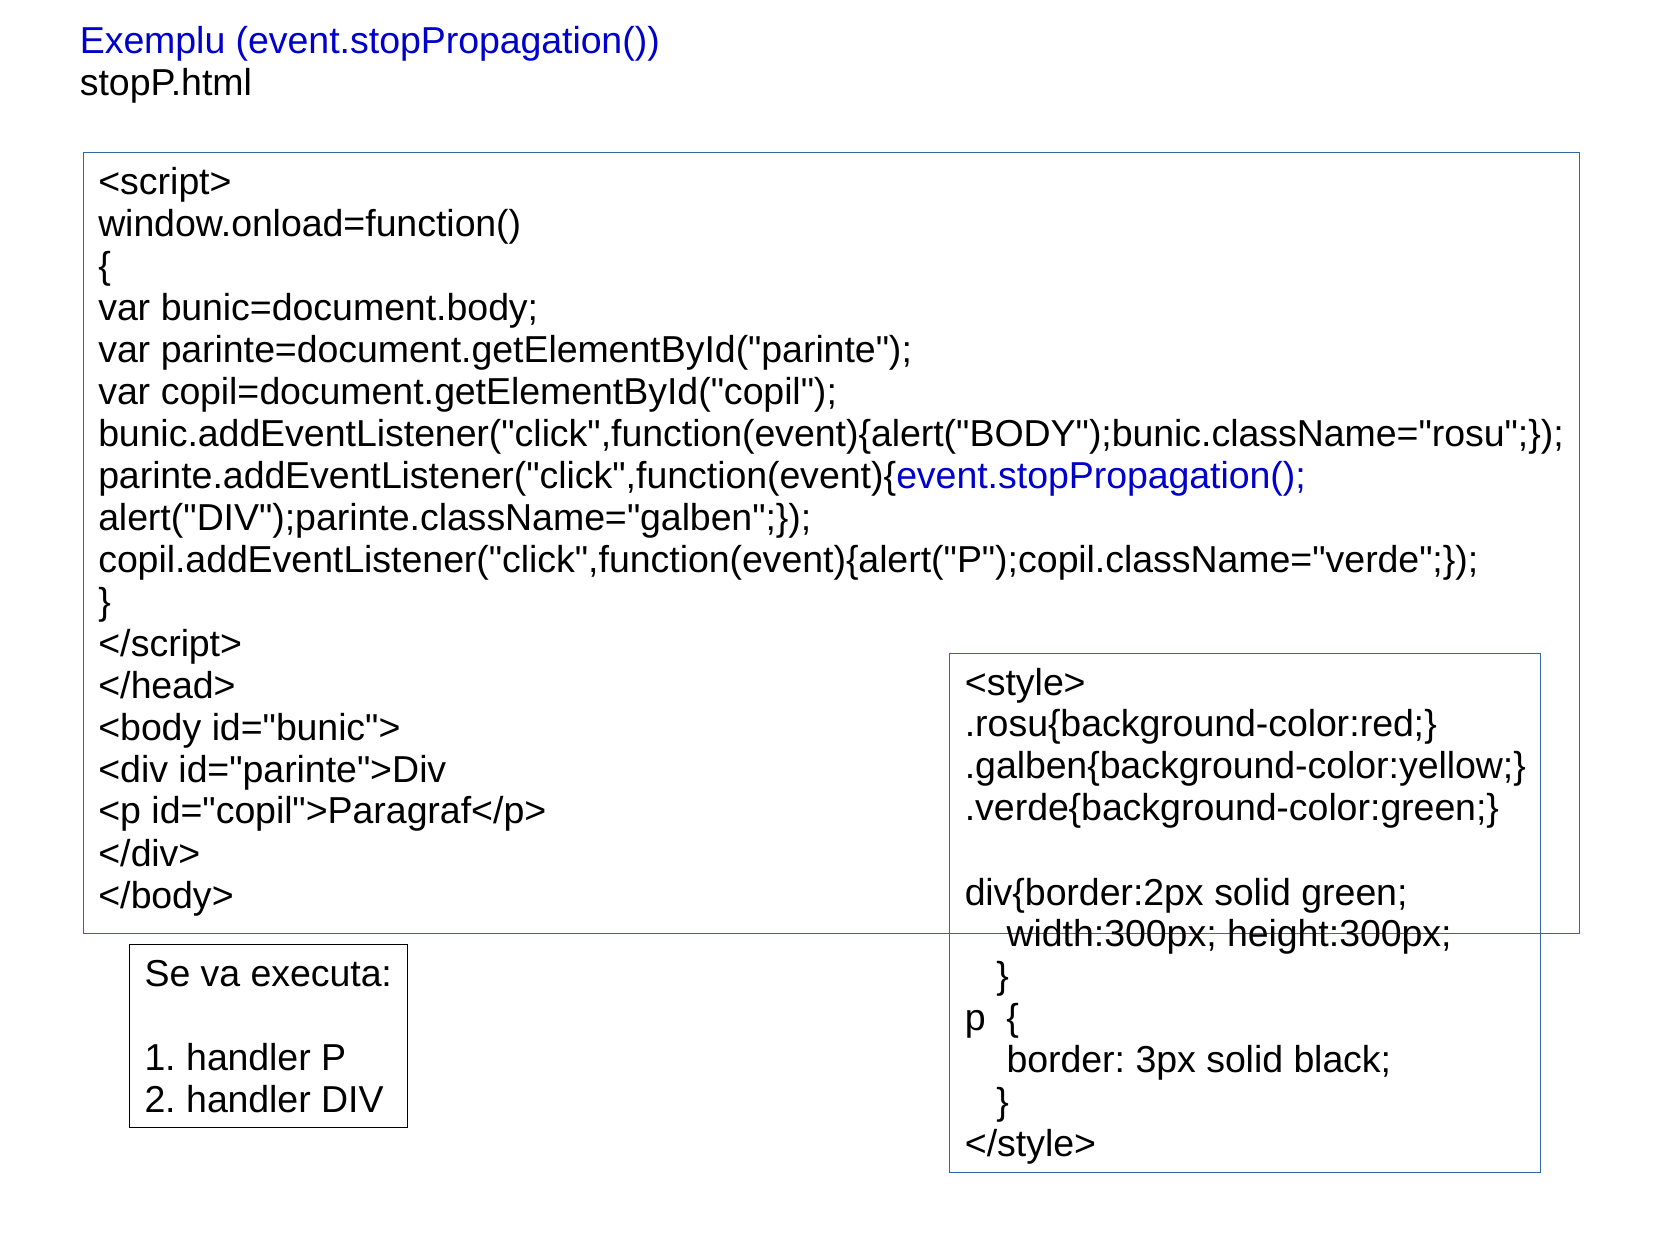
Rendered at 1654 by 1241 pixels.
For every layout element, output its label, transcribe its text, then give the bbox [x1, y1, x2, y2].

text_box Exemplu (event.stopPropagation()) stopP.html [64, 11, 675, 111]
text_box Se va executa: 1. handler P 2. handler DIV [129, 944, 408, 1128]
text_box <script> window.onload=function() { var bunic=document.body; var parinte=document.getElementById("parinte"); var copil=document.getElementById("copil"); bunic.addEventListener("click",function(event){alert("BODY");bunic.className="rosu";}); parinte.addEventListener("click",function(event){event.stopPropagation(); alert("DIV");parinte.className="galben";}); copil.addEventListener("click",function(event){alert("P");copil.className="verde";}); } </script> </head> <body id="bunic"> <div id="parinte">Div <p id="copil">Paragraf</p> </div> </body> [83, 152, 1580, 934]
text_box <style> .rosu{background-color:red;} .galben{background-color:yellow;} .verde{background-color:green;} div{border:2px solid green; width:300px; height:300px; } p { border: 3px solid black; } </style> [949, 653, 1541, 1173]
